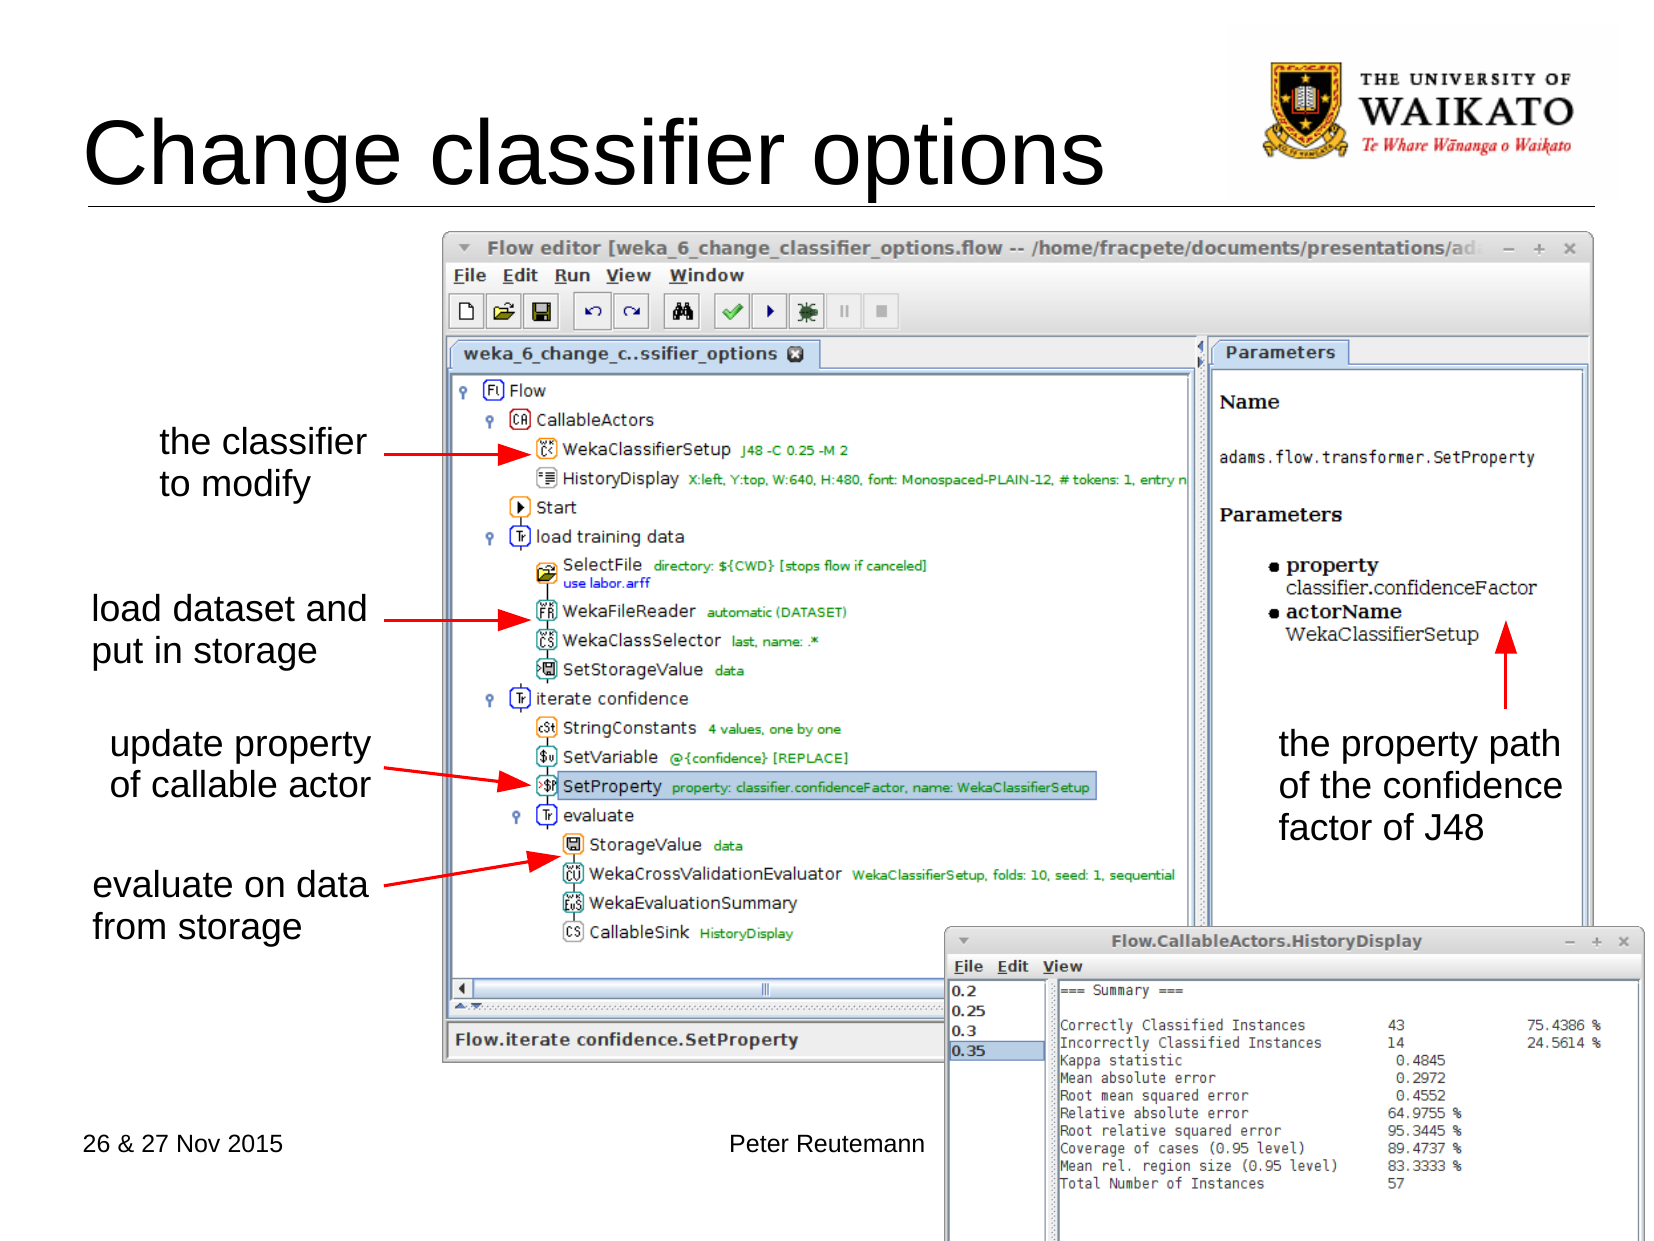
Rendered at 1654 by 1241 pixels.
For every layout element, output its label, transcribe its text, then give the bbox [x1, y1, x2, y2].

text_box the property path of the confidence factor of J48 [1263, 715, 1579, 857]
text_box the classifier to modify [144, 413, 383, 513]
text_box update property of callable actor [94, 714, 387, 814]
picture [1228, 24, 1619, 201]
text_box load dataset and put in storage [76, 580, 383, 680]
text_box evaluate on data from storage [77, 856, 384, 956]
title Change classifier options [82, 49, 1571, 257]
picture [442, 231, 1645, 1241]
